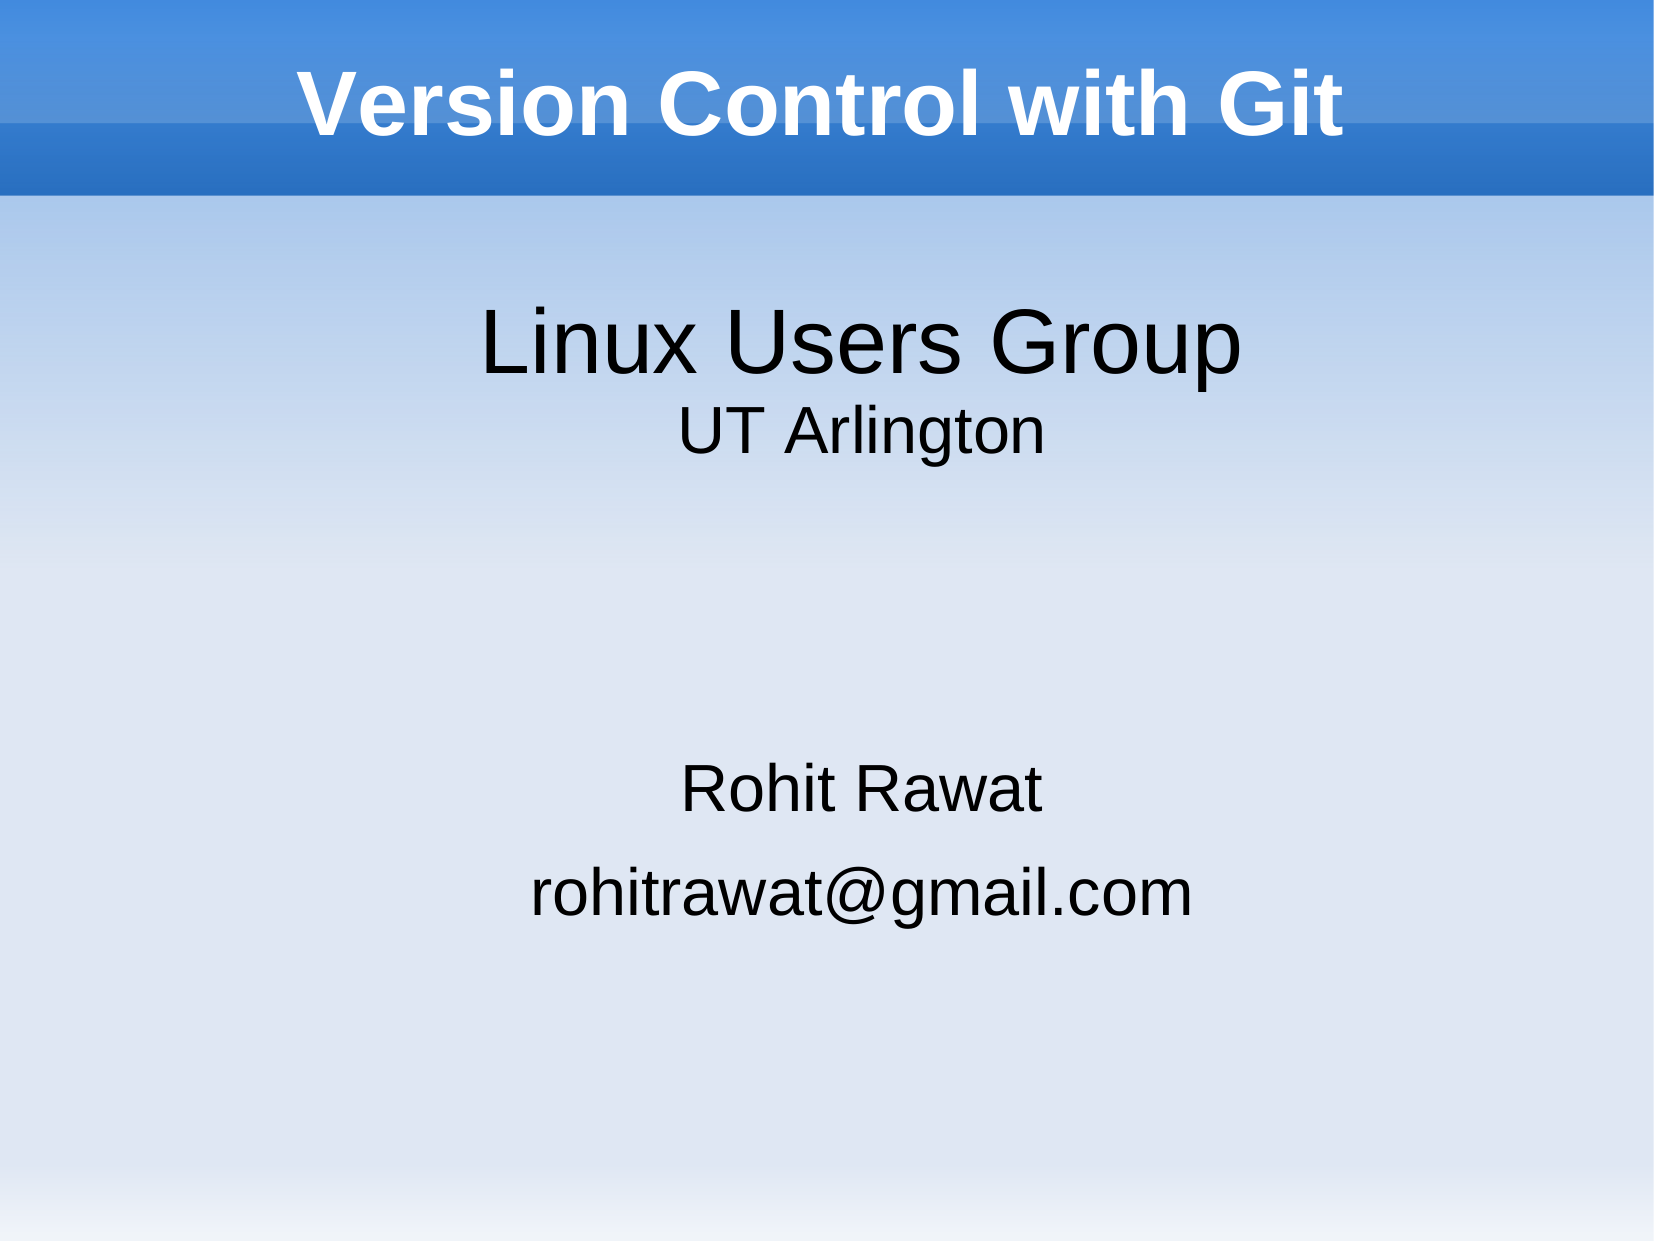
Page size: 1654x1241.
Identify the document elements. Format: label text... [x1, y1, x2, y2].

picture [0, 0, 1654, 1241]
list Linux Users Group UT Arlington Rohit Rawat rohitrawat@gmail.com [82, 290, 1571, 1109]
title Version Control with Git [76, 0, 1565, 208]
